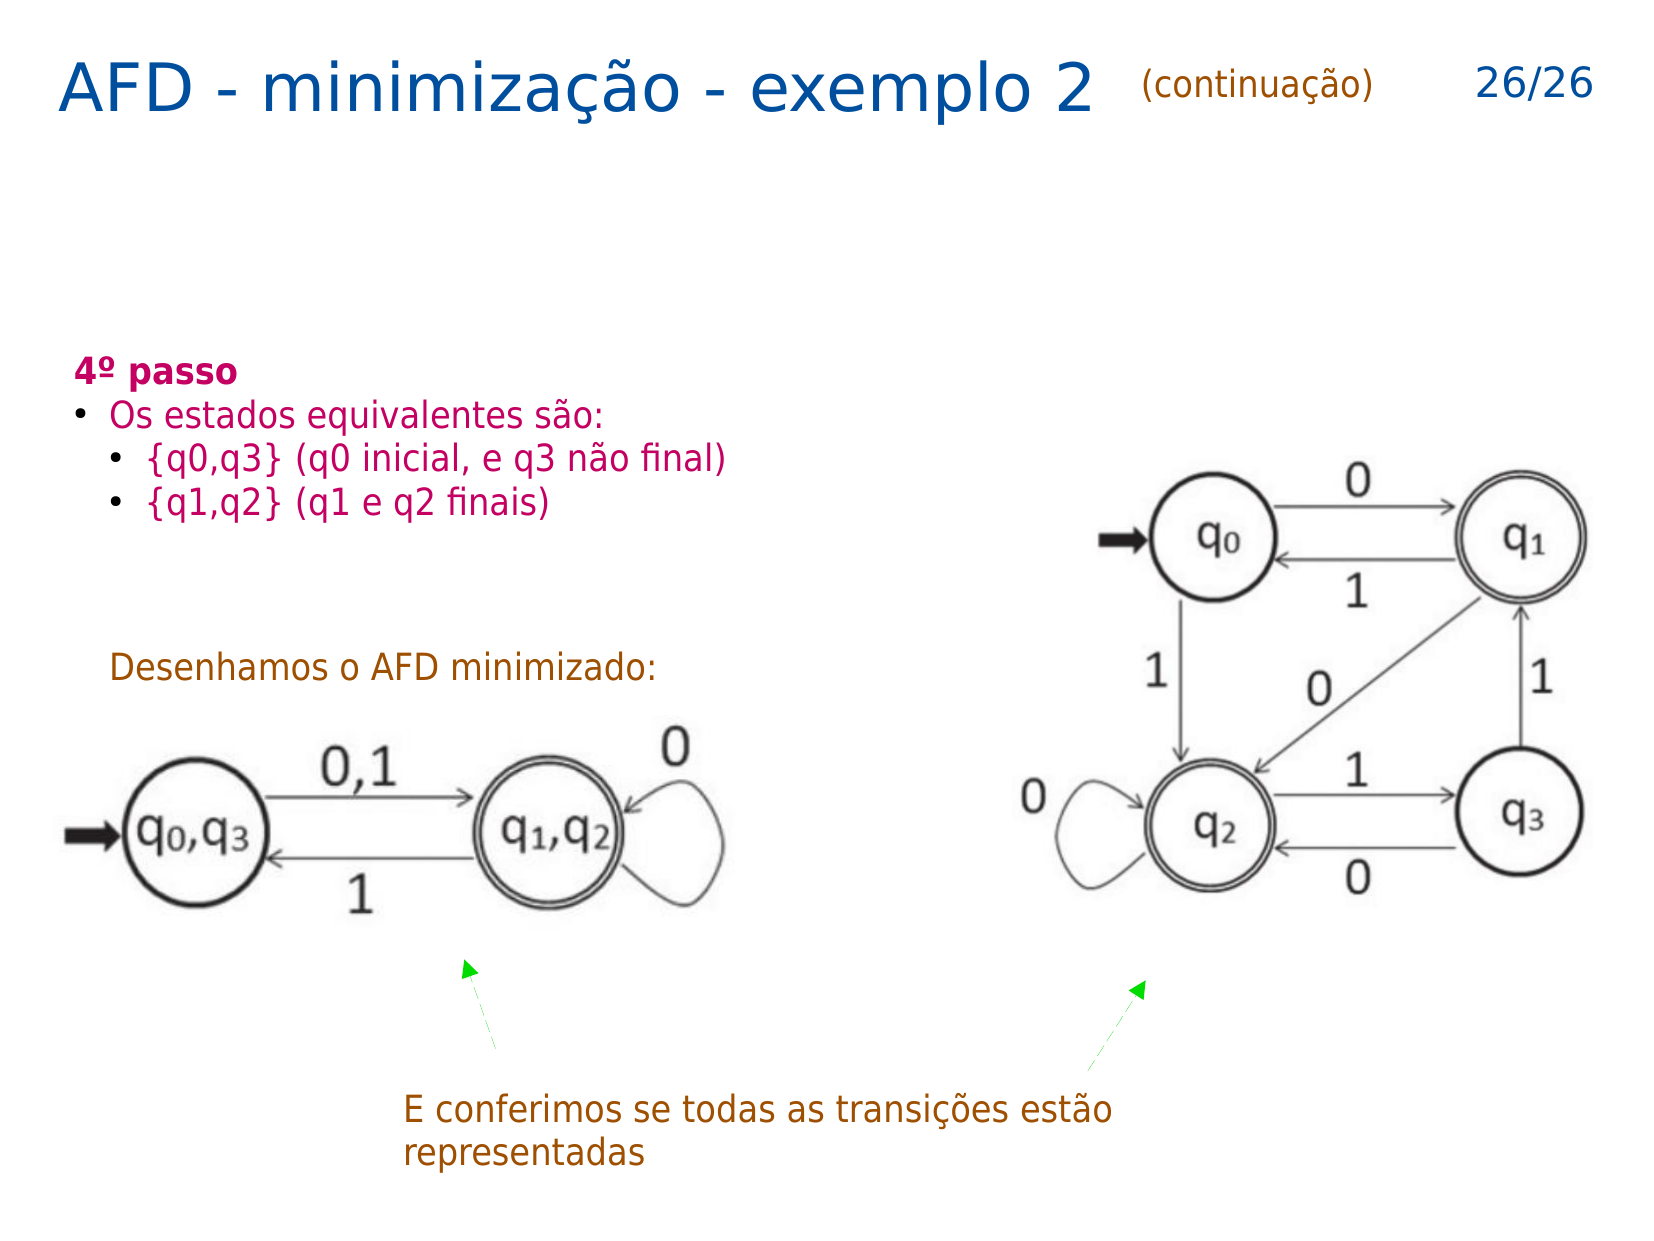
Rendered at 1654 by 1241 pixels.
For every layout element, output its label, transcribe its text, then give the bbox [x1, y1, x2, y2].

picture [47, 715, 748, 934]
picture [1012, 455, 1593, 909]
text_box 4º passo Os estados equivalentes são: {q0,q3} (q0 inicial, e q3 não final) {q1,q2} (q1 e q2 finais) [59, 342, 901, 532]
text_box E conferimos se todas as transições estão representadas [388, 1080, 1317, 1193]
text_box (continuação) [1126, 55, 1417, 121]
text_box Desenhamos o AFD minimizado: [94, 637, 673, 697]
title AFD - minimização - exemplo 2 [59, 29, 1625, 148]
